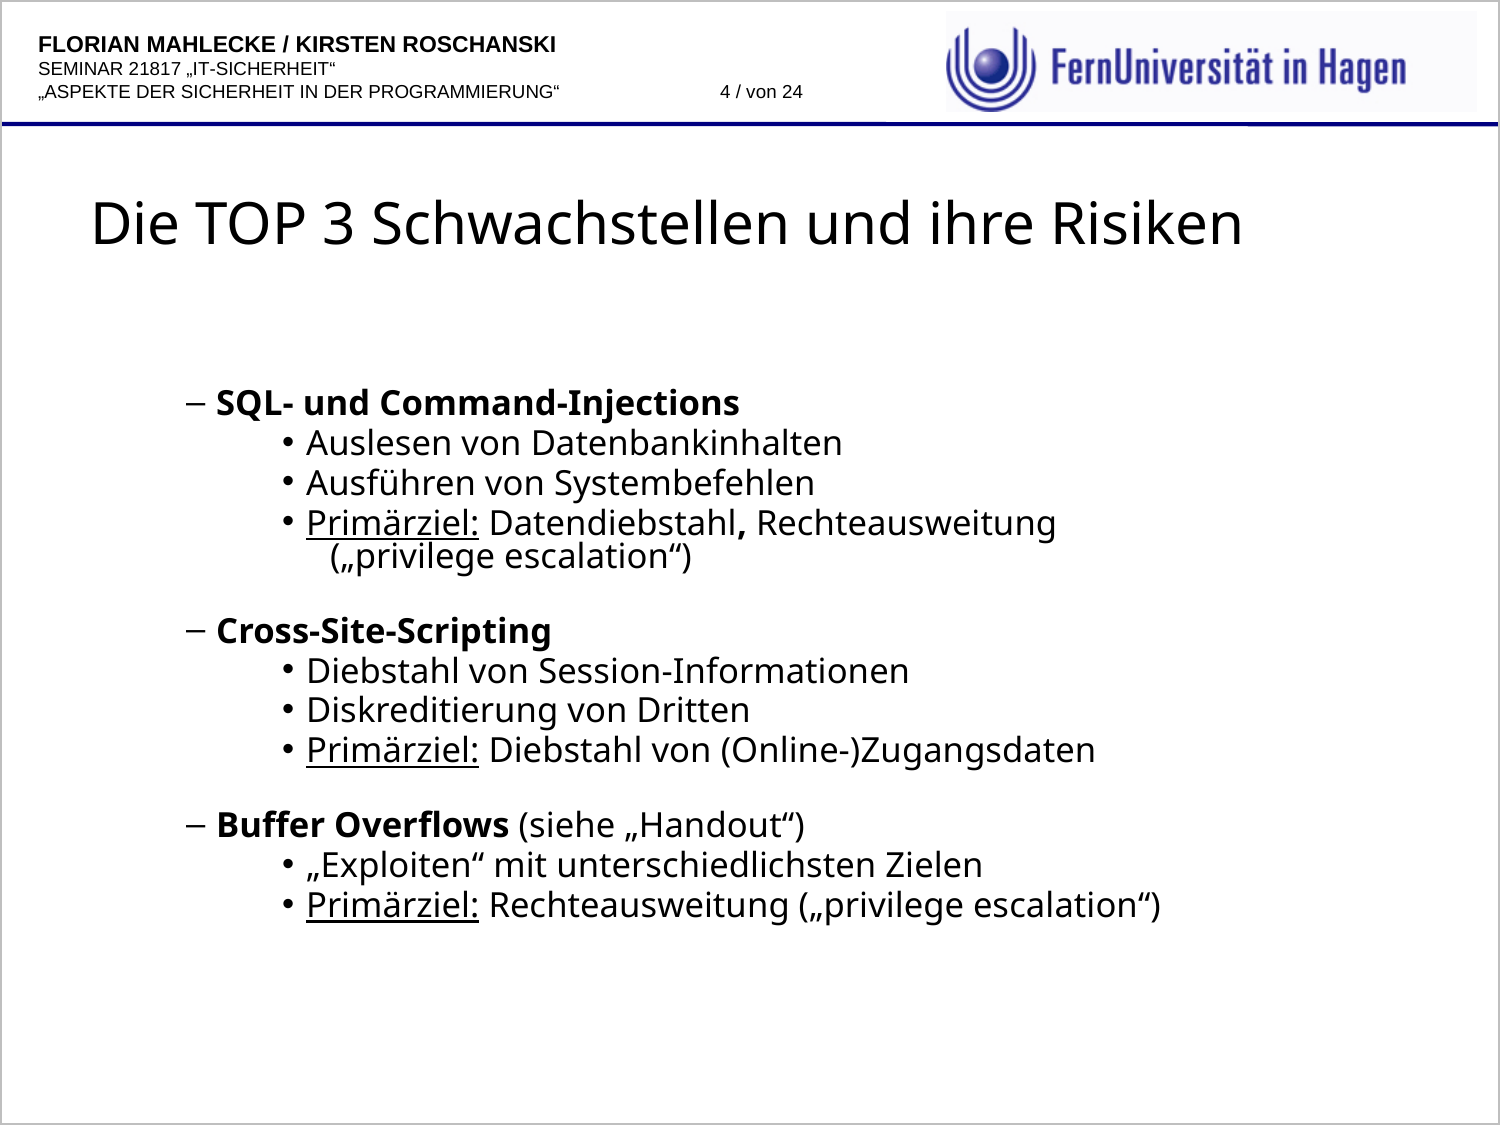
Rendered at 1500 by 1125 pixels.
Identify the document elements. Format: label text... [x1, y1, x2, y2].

list SQL- und Command-Injections Auslesen von Datenbankinhalten Ausführen von Systembefehlen Primärziel: Datendiebstahl, Rechteausweitung („privilege escalation“) Cross-Site-Scripting Diebstahl von Session-Informationen Diskreditierung von Dritten Primärziel: Diebstahl von (Online-)Zugangsdaten Buffer Overflows (siehe „Handout“) „Exploiten“ mit unterschiedlichsten Zielen Primärziel: Rechteausweitung („privilege escalation“) [75, 381, 1347, 934]
title Die TOP 3 Schwachstellen und ihre Risiken [75, 127, 1425, 316]
picture [946, 11, 1477, 112]
